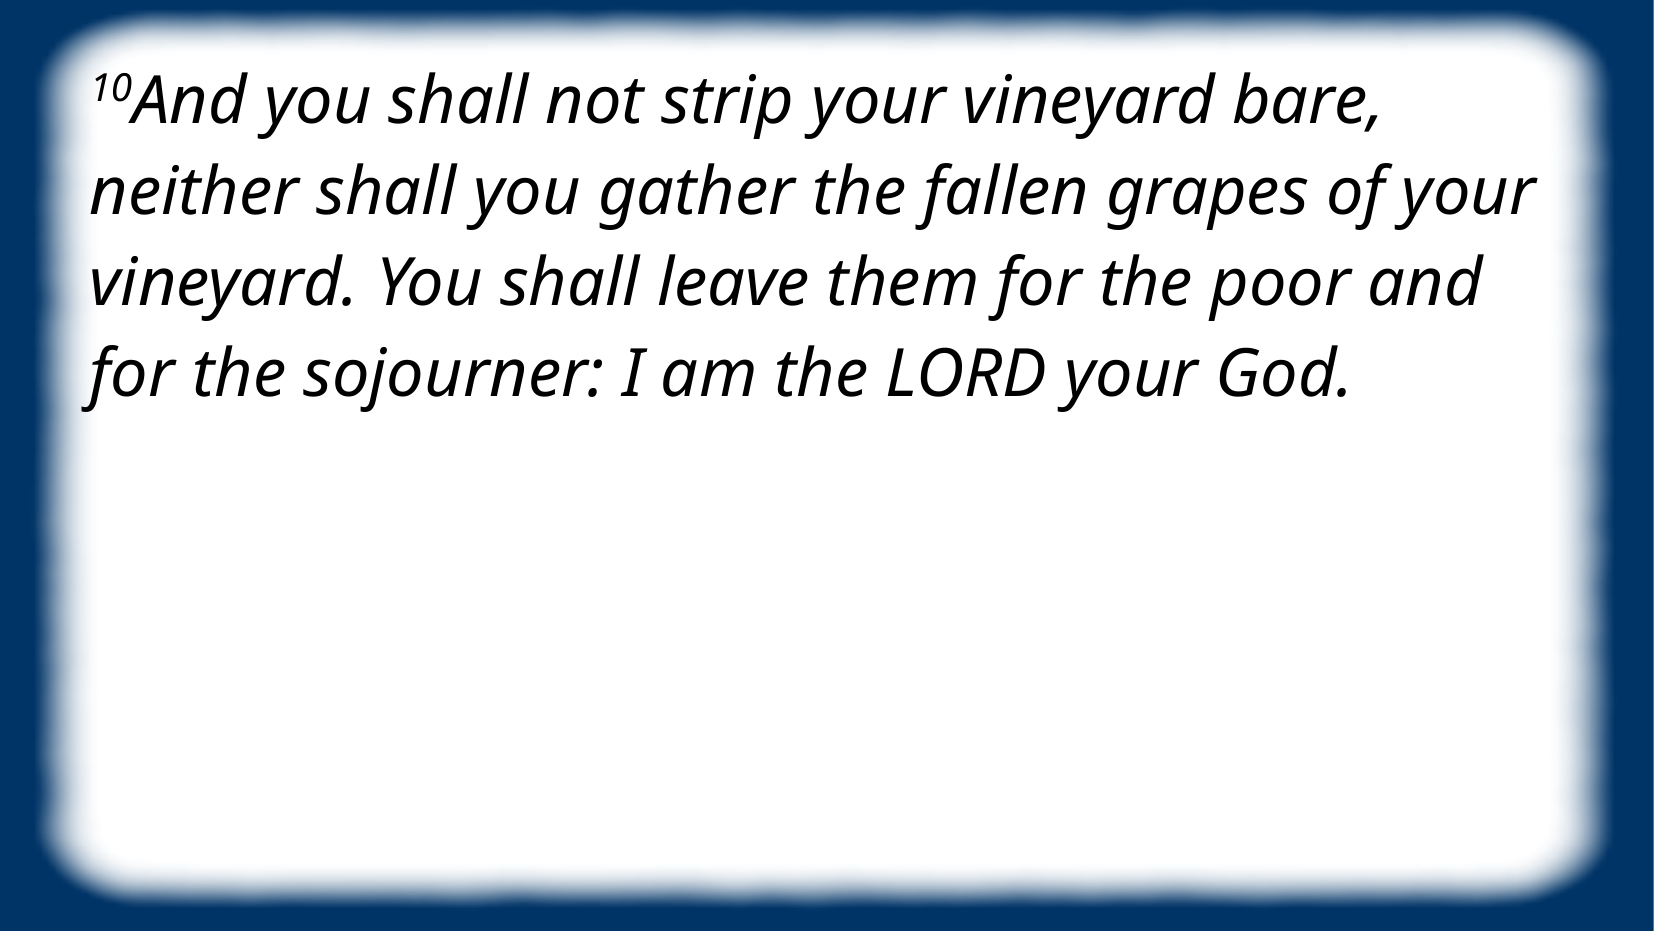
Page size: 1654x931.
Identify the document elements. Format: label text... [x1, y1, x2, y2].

picture [0, 0, 1654, 931]
text_box 10And you shall not strip your vineyard bare, neither shall you gather the fallen grapes of your vineyard. You shall leave them for the poor and for the sojourner: I am the LORD your God. [75, 45, 1561, 415]
